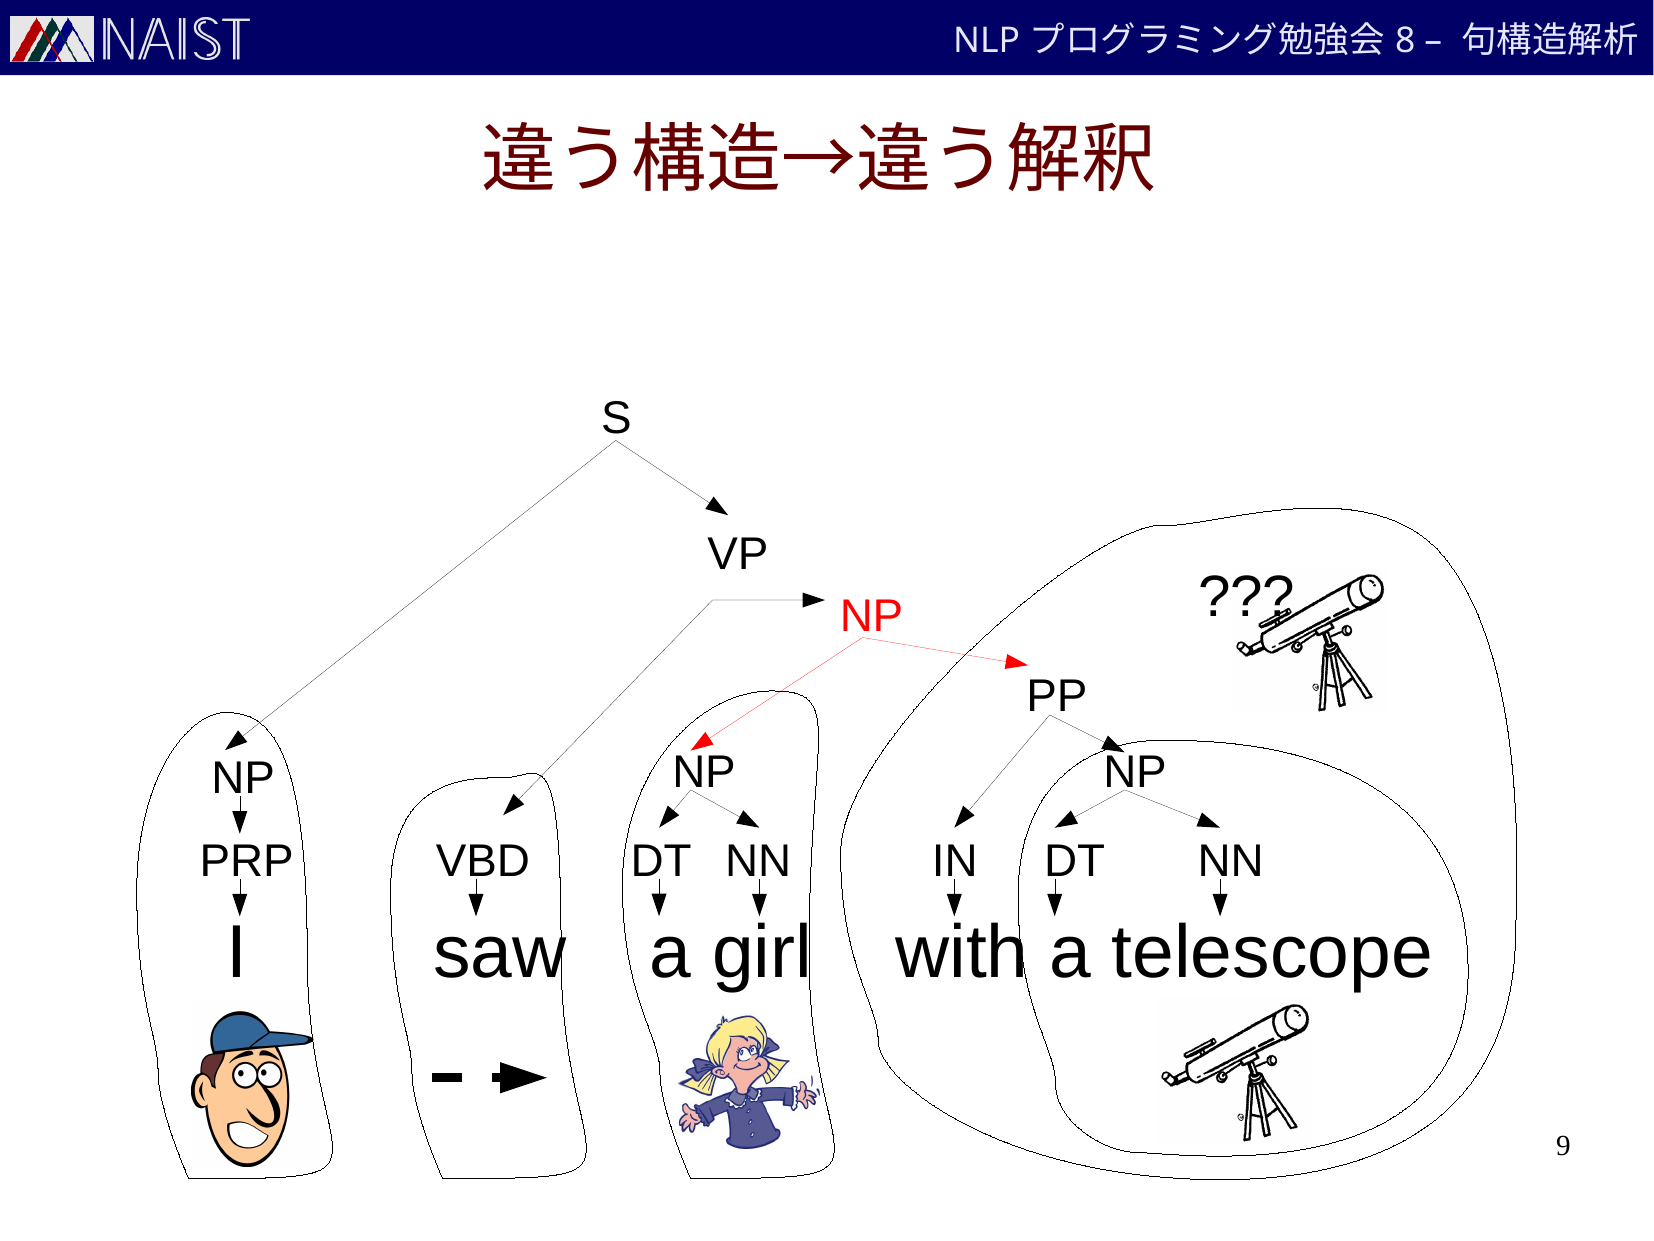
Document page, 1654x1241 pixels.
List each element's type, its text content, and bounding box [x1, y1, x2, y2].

title 違う構造→違う解釈 [75, 57, 1564, 249]
text_box I saw a girl with a telescope [211, 902, 1449, 1002]
picture [1232, 566, 1388, 713]
text_box IN [917, 827, 993, 894]
text_box NP [657, 738, 751, 805]
picture [191, 1002, 321, 1168]
text_box NP [196, 744, 290, 811]
text_box PRP [184, 827, 309, 894]
text_box PP [1011, 662, 1103, 729]
text_box NP [825, 582, 919, 649]
picture [102, 17, 251, 57]
picture [1157, 996, 1313, 1143]
text_box VP [692, 520, 784, 587]
text_box DT [1029, 827, 1121, 894]
text_box S [586, 384, 647, 451]
text_box NN [710, 827, 807, 894]
text_box S [604, 442, 630, 451]
text_box VBD [421, 827, 545, 894]
picture [666, 1009, 823, 1153]
text_box NP [1088, 738, 1182, 805]
picture [10, 16, 94, 62]
text_box DT [615, 827, 707, 894]
text_box NN [1182, 827, 1279, 894]
text_box ??? [1183, 556, 1311, 637]
